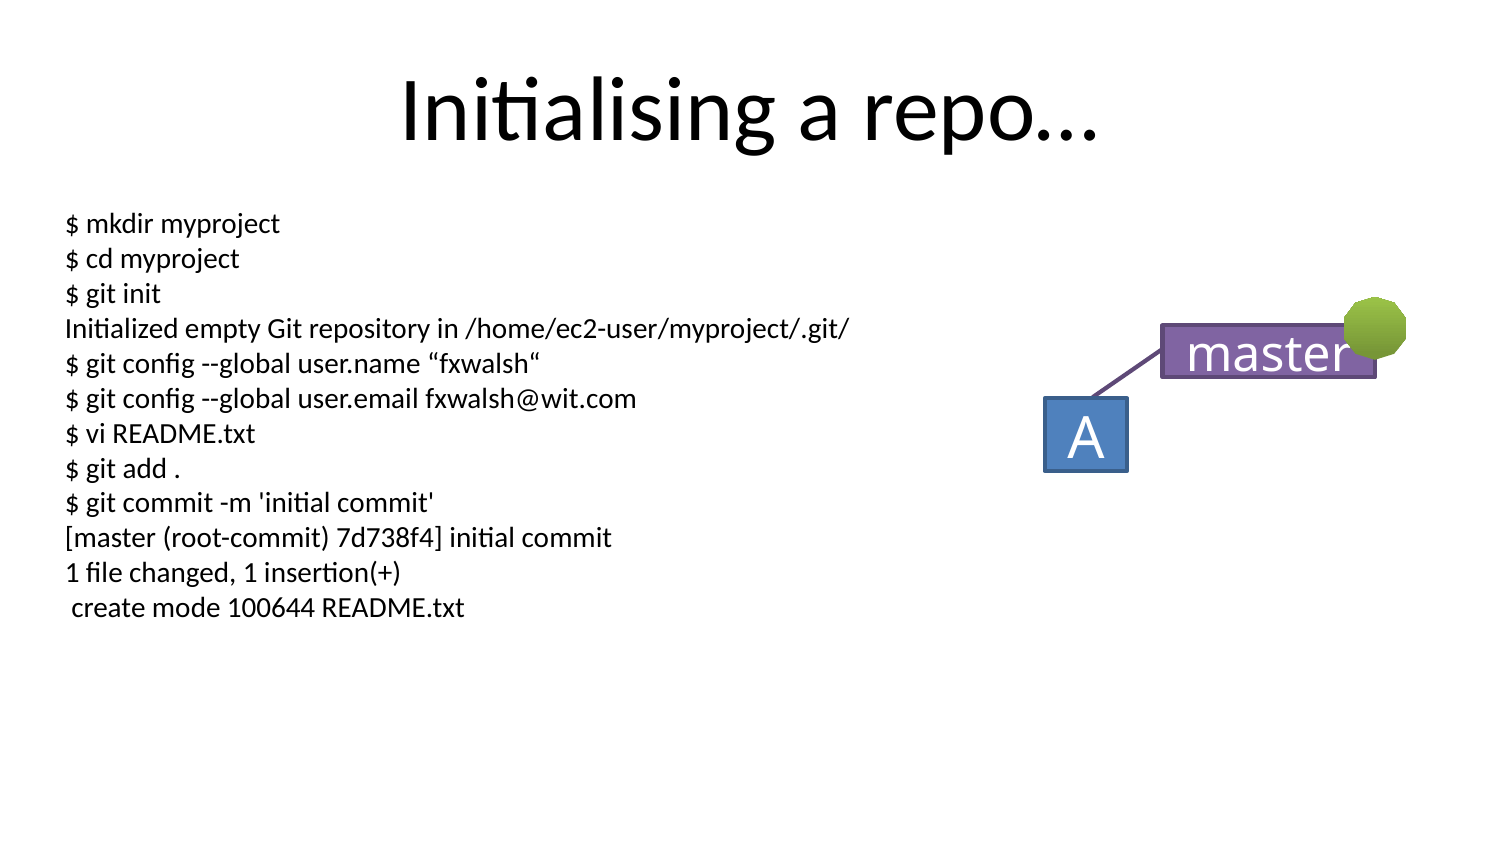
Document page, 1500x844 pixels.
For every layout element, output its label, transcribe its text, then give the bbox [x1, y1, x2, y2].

text_box Initialising a repo… [75, 33, 1425, 175]
text_box $ mkdir myproject $ cd myproject $ git init Initialized empty Git repository in /home/ec2-user/myproject/.git/ $ git config --global user.name “fxwalsh“ $ git config --global user.email fxwalsh@wit.com $ vi README.txt $ git add . $ git commit -m 'initial commit' [master (root-commit) 7d738f4] initial commit 1 file changed, 1 insertion(+) create mode 100644 README.txt [50, 171, 927, 729]
text_box A [1044, 398, 1127, 472]
text_box master [1162, 325, 1375, 377]
text_box [1343, 296, 1407, 360]
